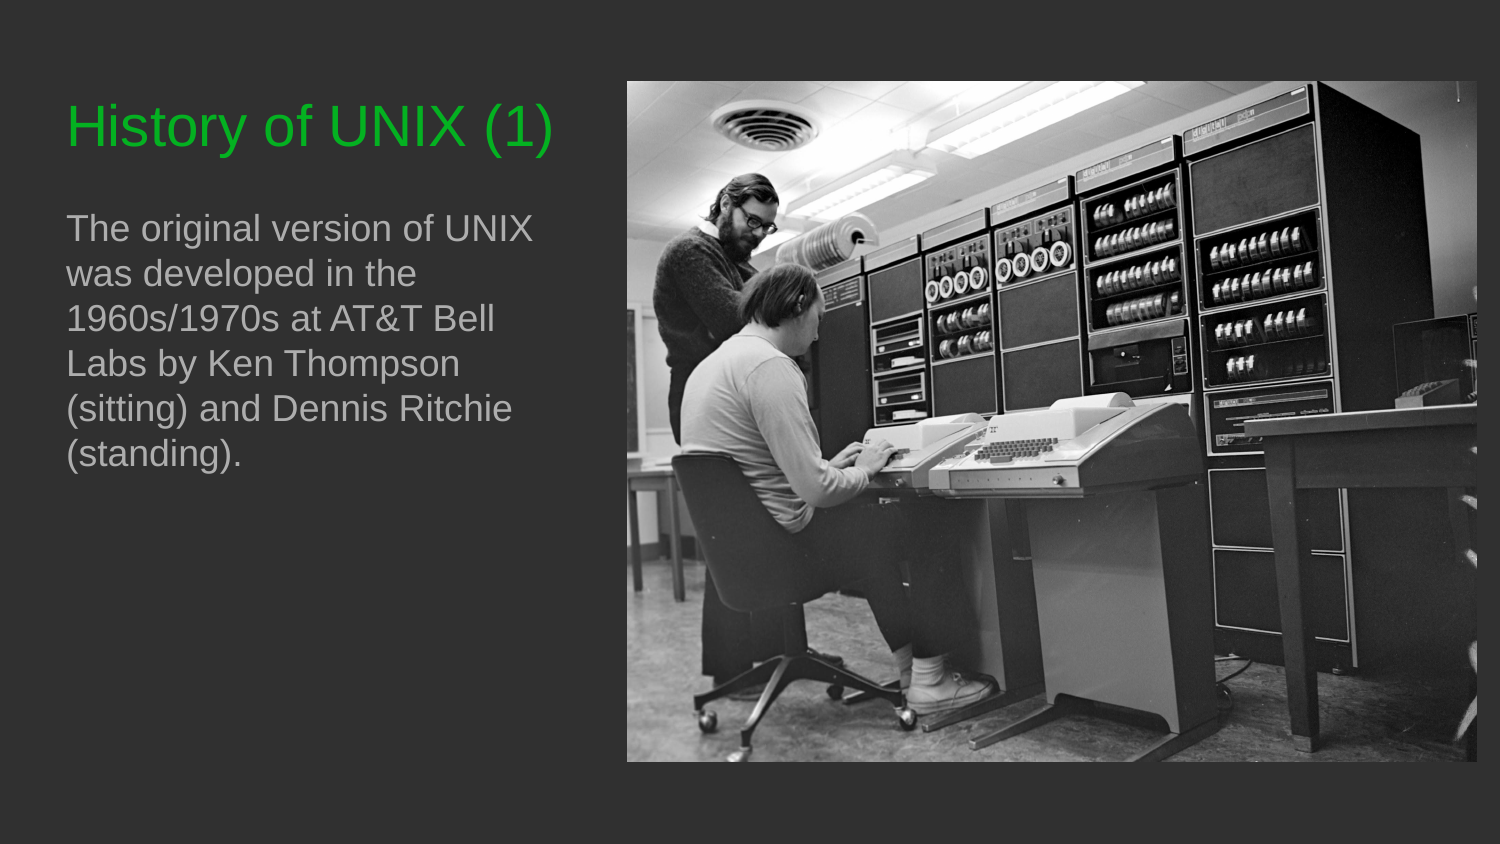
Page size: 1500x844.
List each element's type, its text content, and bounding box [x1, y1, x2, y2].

list The original version of UNIX was developed in the 1960s/1970s at AT&T Bell Labs by Ken Thompson (sitting) and Dennis Ritchie (standing). [51, 189, 557, 750]
title History of UNIX (1) [51, 72, 1449, 167]
picture [627, 81, 1477, 762]
